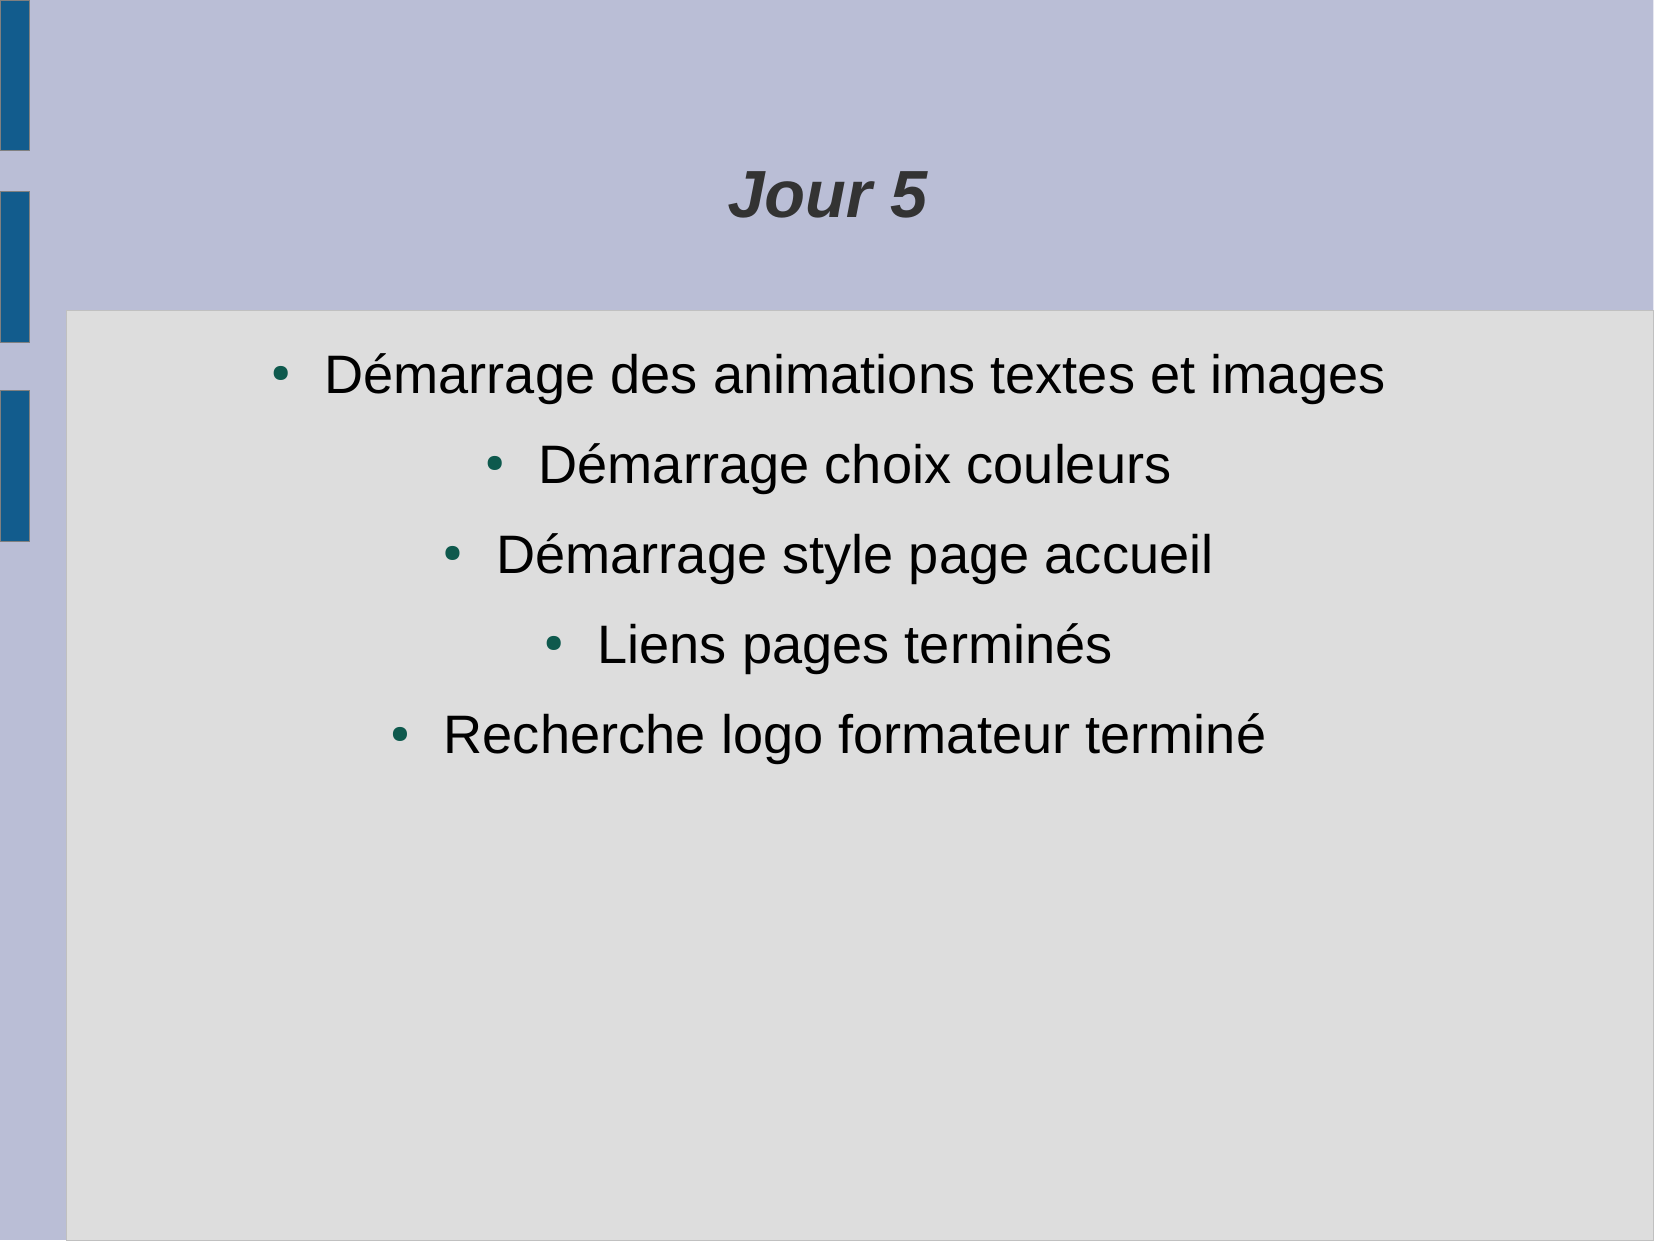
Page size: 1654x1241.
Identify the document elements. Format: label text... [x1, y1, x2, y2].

title Jour 5 [121, 91, 1534, 299]
list Démarrage des animations textes et images Démarrage choix couleurs Démarrage style page accueil Liens pages terminés Recherche logo formateur terminé [121, 344, 1534, 1127]
